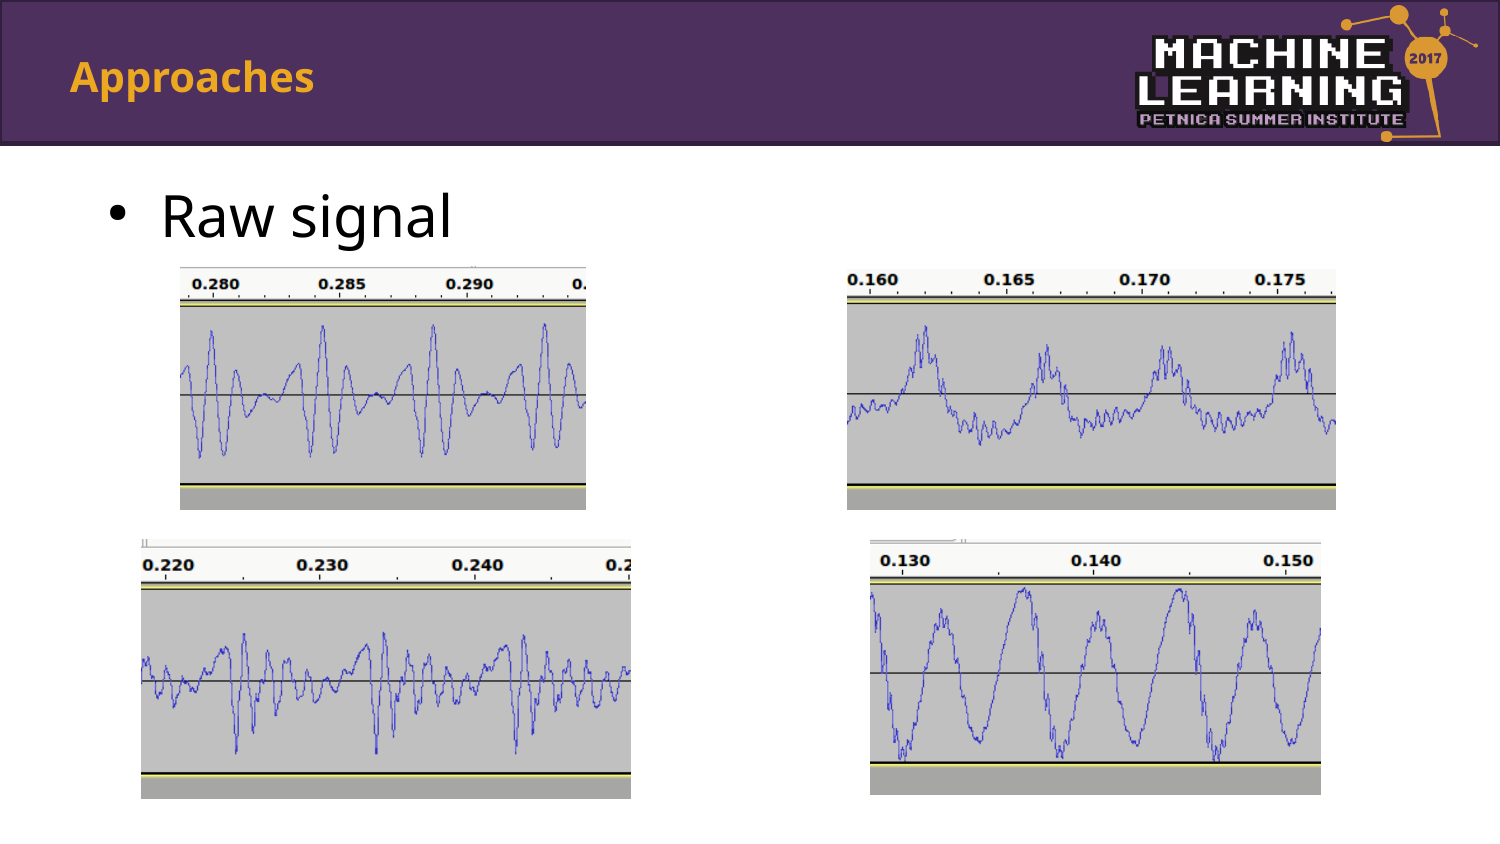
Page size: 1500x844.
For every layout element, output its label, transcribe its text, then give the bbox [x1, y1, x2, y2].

picture [1125, 5, 1488, 142]
picture [847, 269, 1336, 511]
picture [180, 266, 586, 511]
picture [870, 539, 1321, 795]
text_box Approaches [54, 43, 1000, 109]
picture [141, 539, 631, 799]
list Raw signal [75, 171, 1425, 800]
